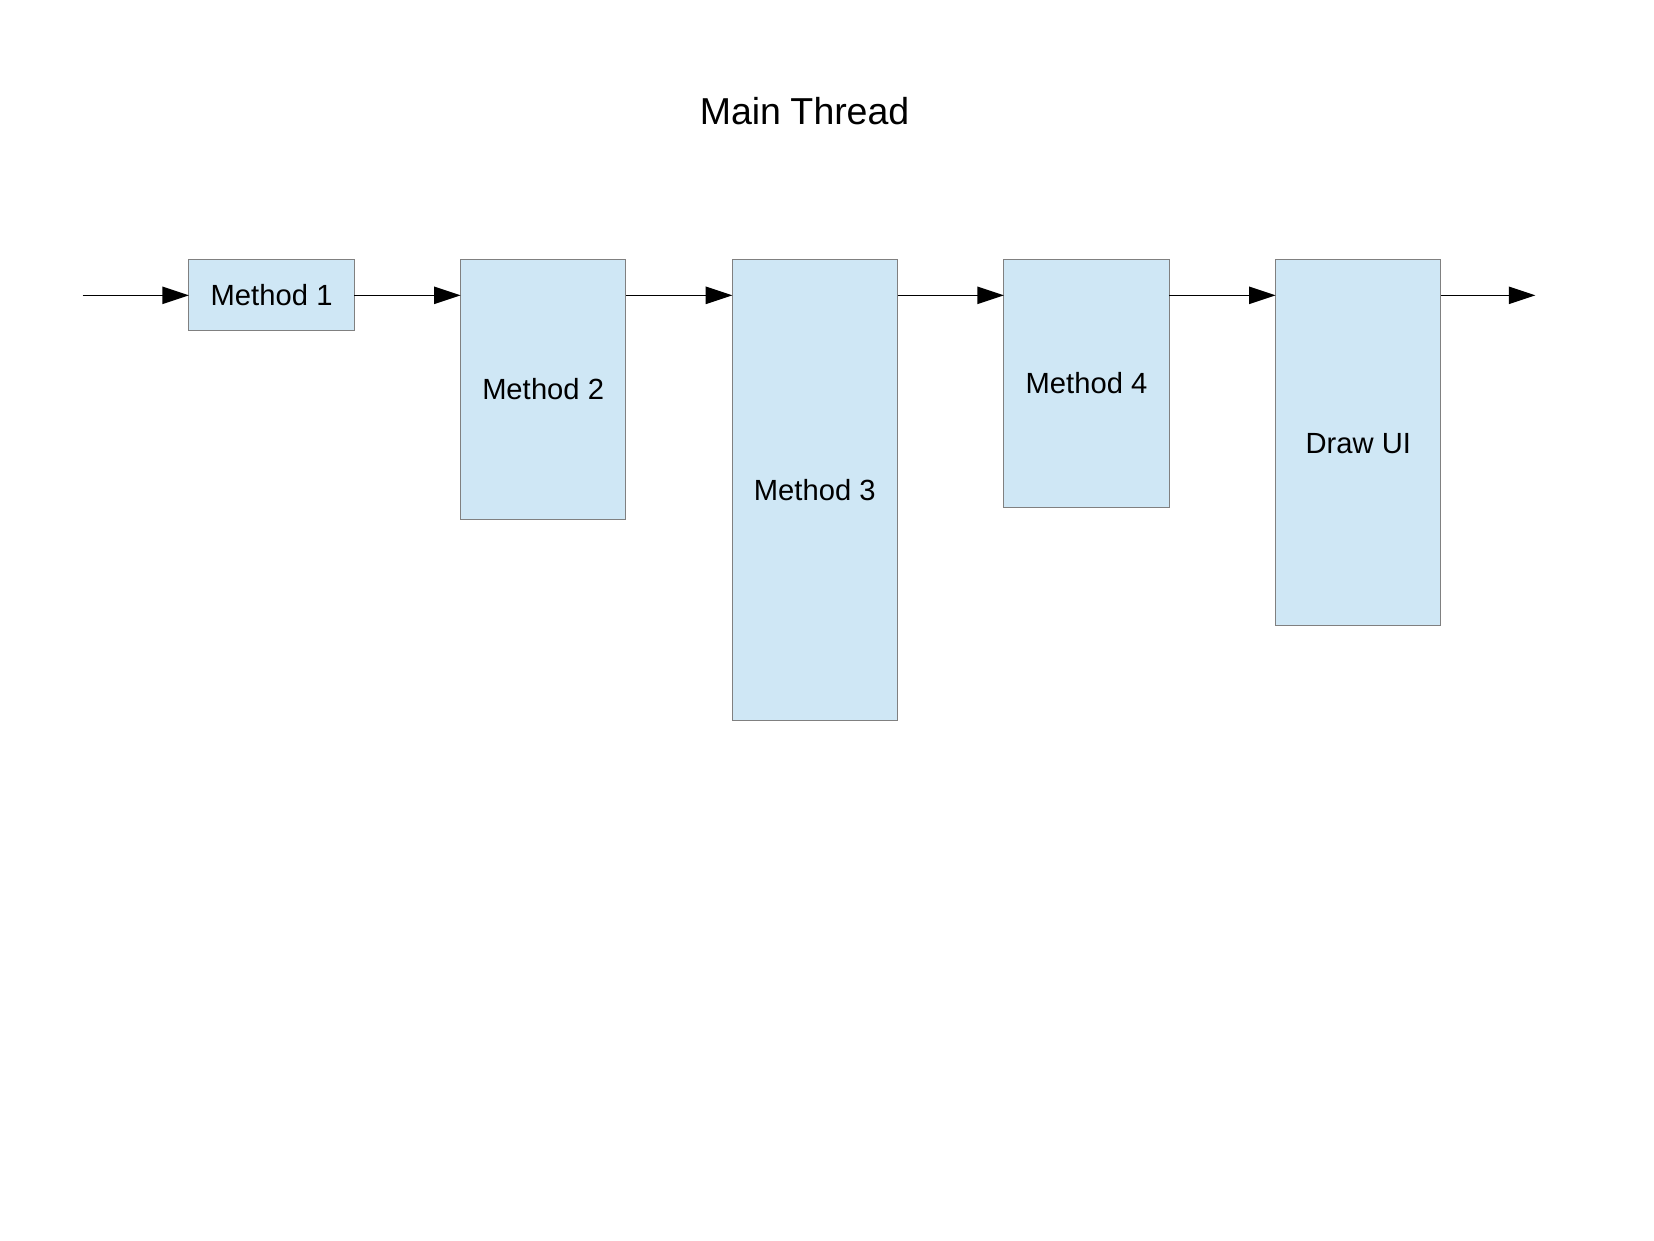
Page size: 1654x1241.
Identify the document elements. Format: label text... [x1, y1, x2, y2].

text_box Method 1 [188, 259, 355, 331]
text_box Draw UI [1275, 259, 1441, 626]
text_box Method 3 [732, 259, 898, 721]
text_box Method 4 [1003, 259, 1170, 508]
text_box Method 2 [460, 259, 626, 520]
text_box Main Thread [685, 82, 925, 140]
